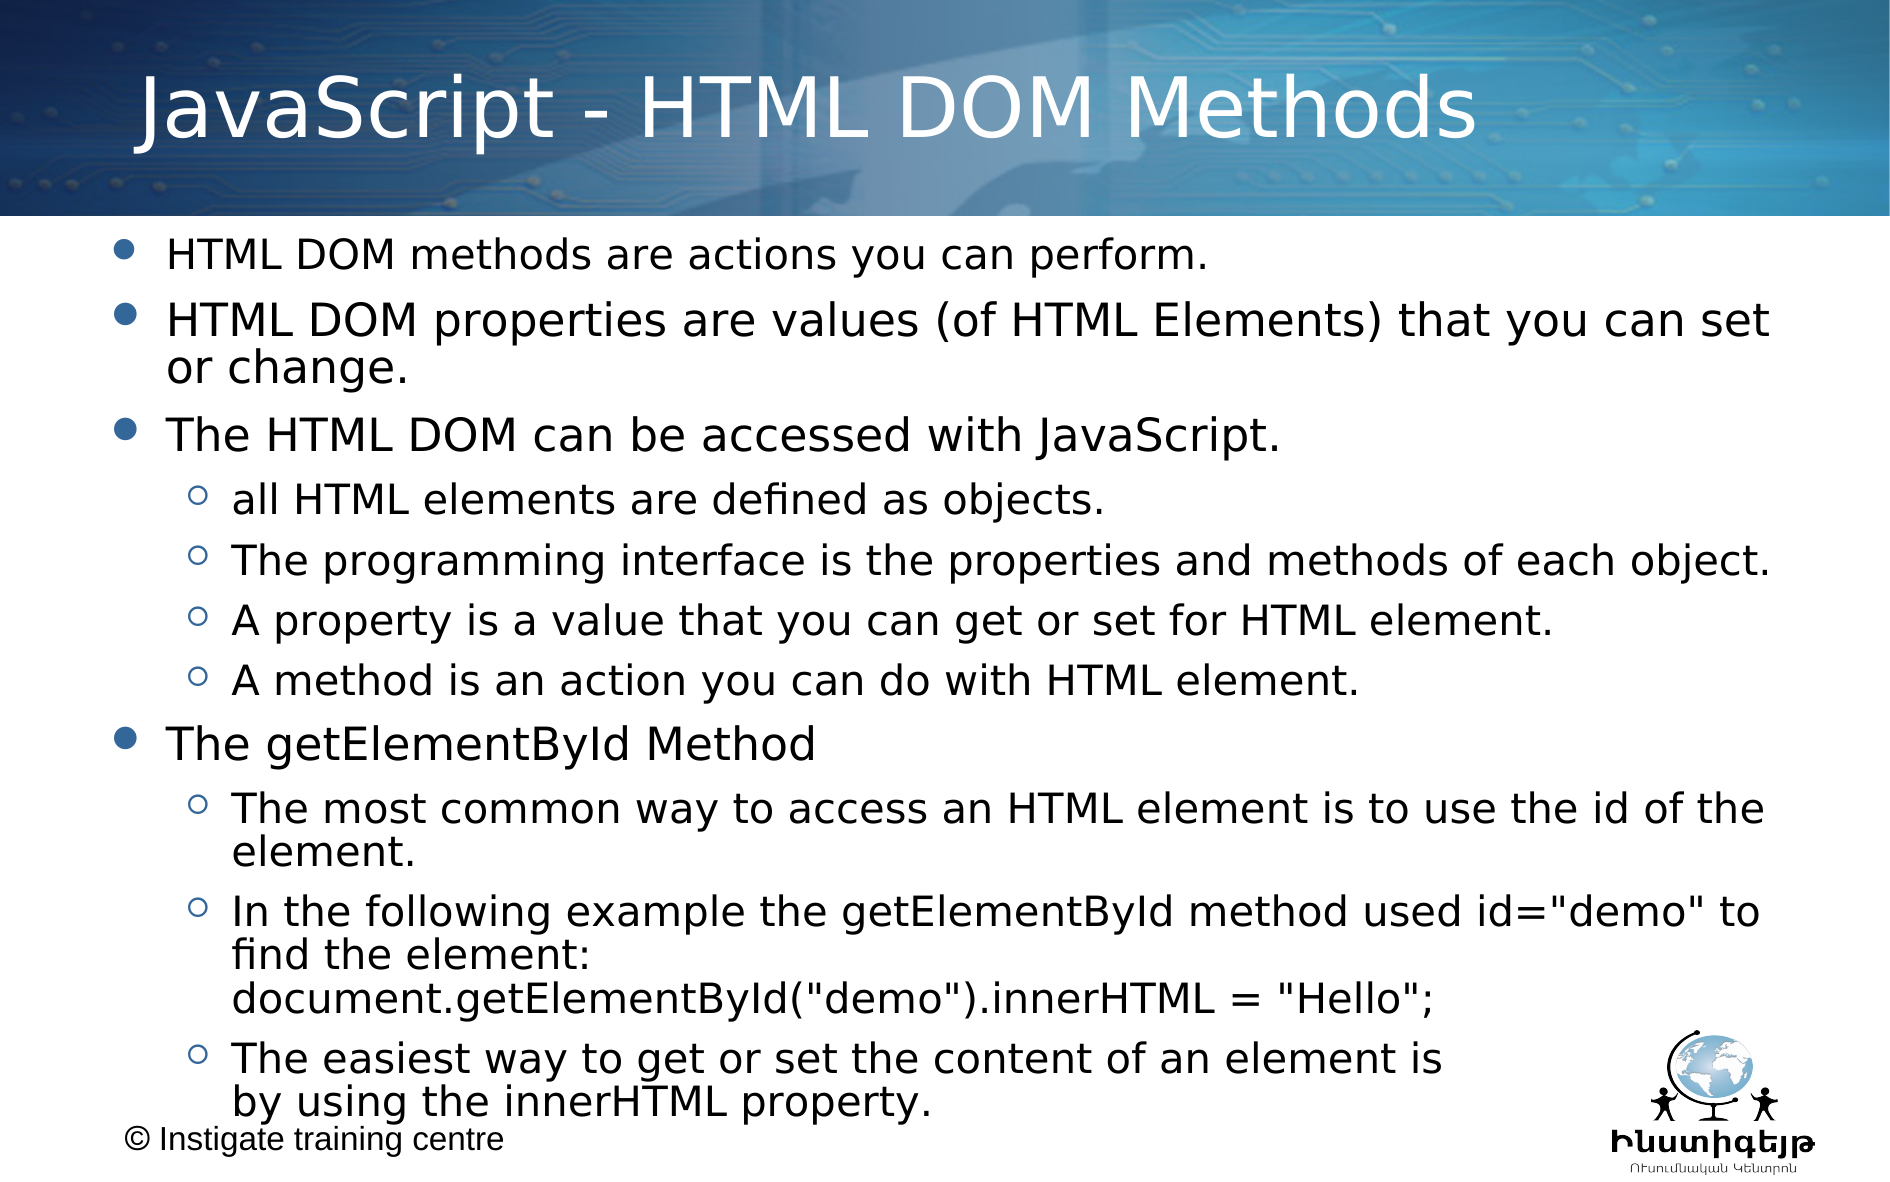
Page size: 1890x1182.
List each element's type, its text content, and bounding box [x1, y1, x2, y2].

picture [1612, 1030, 1815, 1175]
picture [0, 0, 1890, 216]
list HTML DOM methods are actions you can perform. HTML DOM properties are values (of HTML Elements) that you can set or change. The HTML DOM can be accessed with JavaScript. all HTML elements are defined as objects. The programming interface is the properties and methods of each object. A property is a value that you can get or set for HTML element. A method is an action you can do with HTML element. The getElementById Method The most common way to access an HTML element is to use the id of the element. In the following example the getElementById method used id="demo" to find the element: document.getElementById("demo").innerHTML = "Hello"; The easiest way to get or set the content of an element is by using the innerHTML property. [110, 235, 1801, 265]
